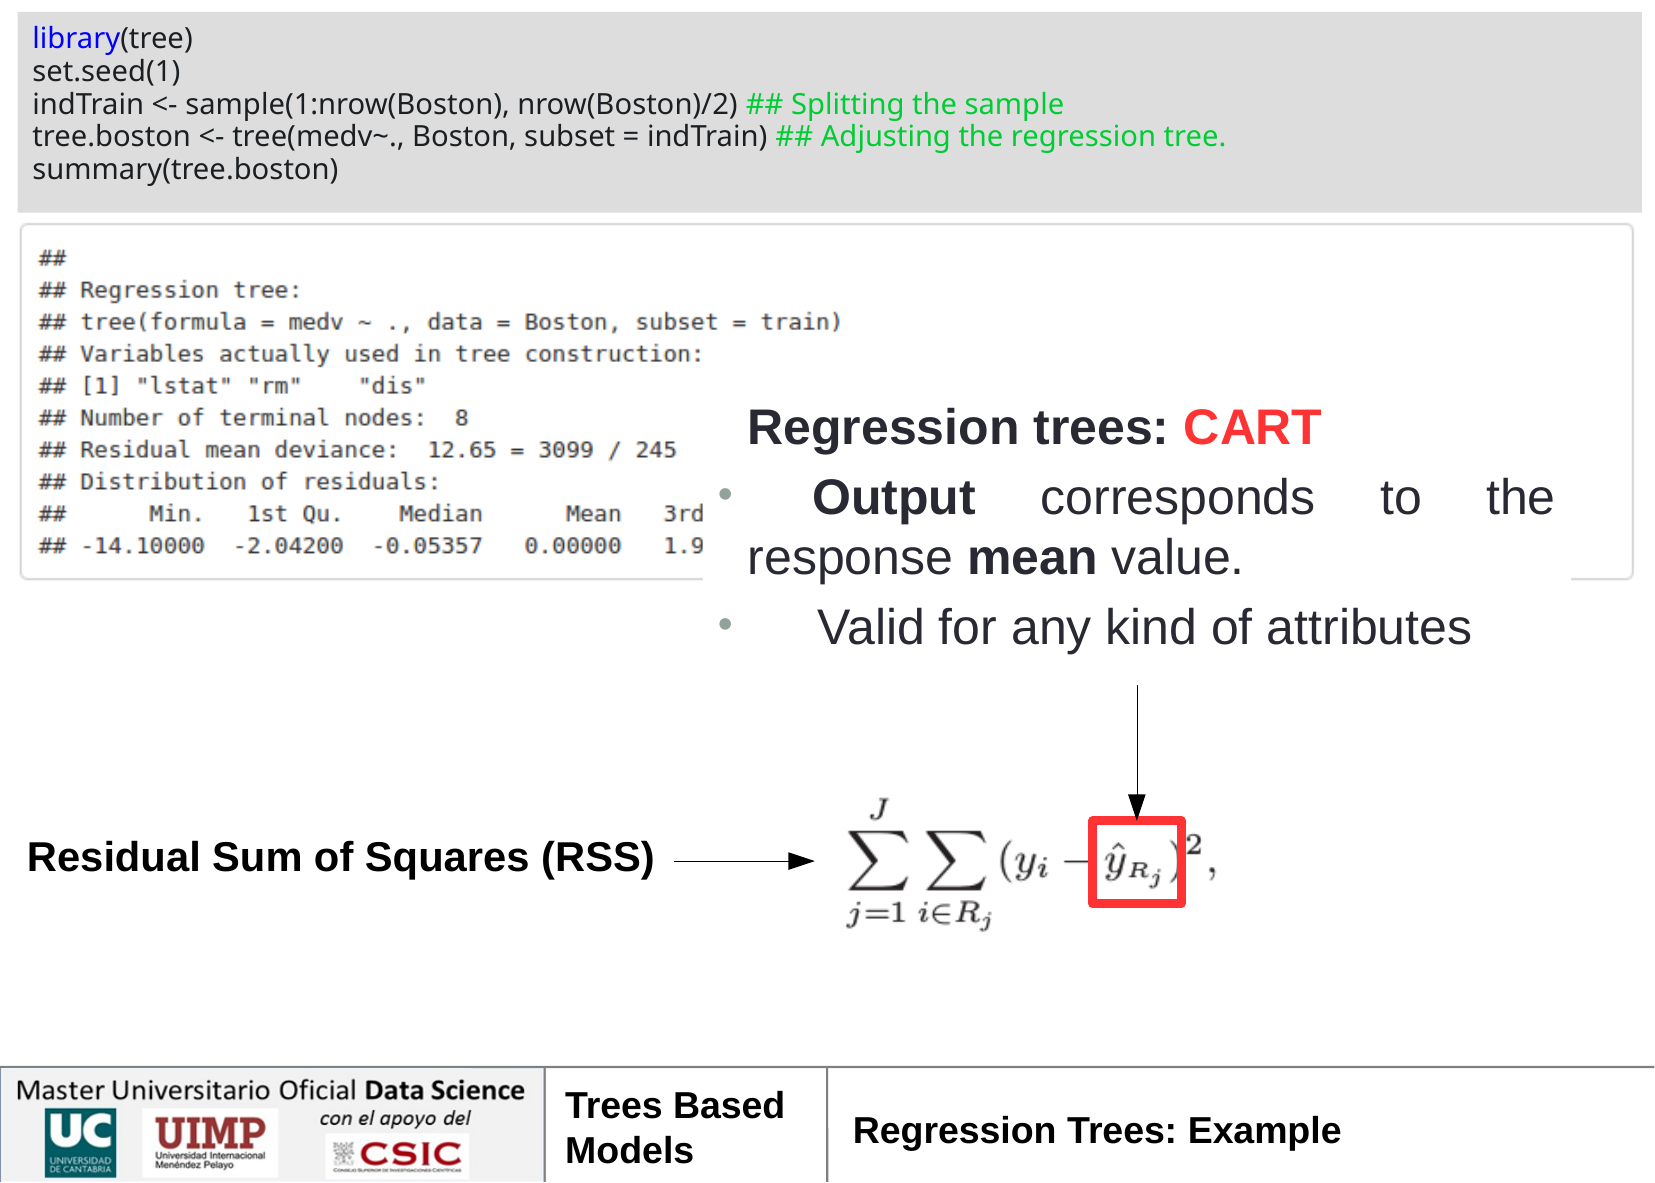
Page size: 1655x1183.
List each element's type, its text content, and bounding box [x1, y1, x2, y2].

text_box library(tree) set.seed(1) indTrain <- sample(1:nrow(Boston), nrow(Boston)/2) ## Splitting the sample tree.boston <- tree(medv~., Boston, subset = indTrain) ## Adjusting the regression tree. summary(tree.boston) [17, 11, 1642, 213]
picture [546, 1069, 550, 1182]
text_box Residual Sum of Squares (RSS) [12, 829, 674, 893]
picture [0, 1068, 543, 1182]
list Regression trees: CART Output corresponds to the response mean value. Valid for any kind of attributes [702, 386, 1571, 686]
picture [15, 220, 1643, 591]
text_box Regression Trees: Example [838, 1098, 1359, 1151]
picture [1097, 825, 1177, 899]
picture [814, 780, 1239, 942]
